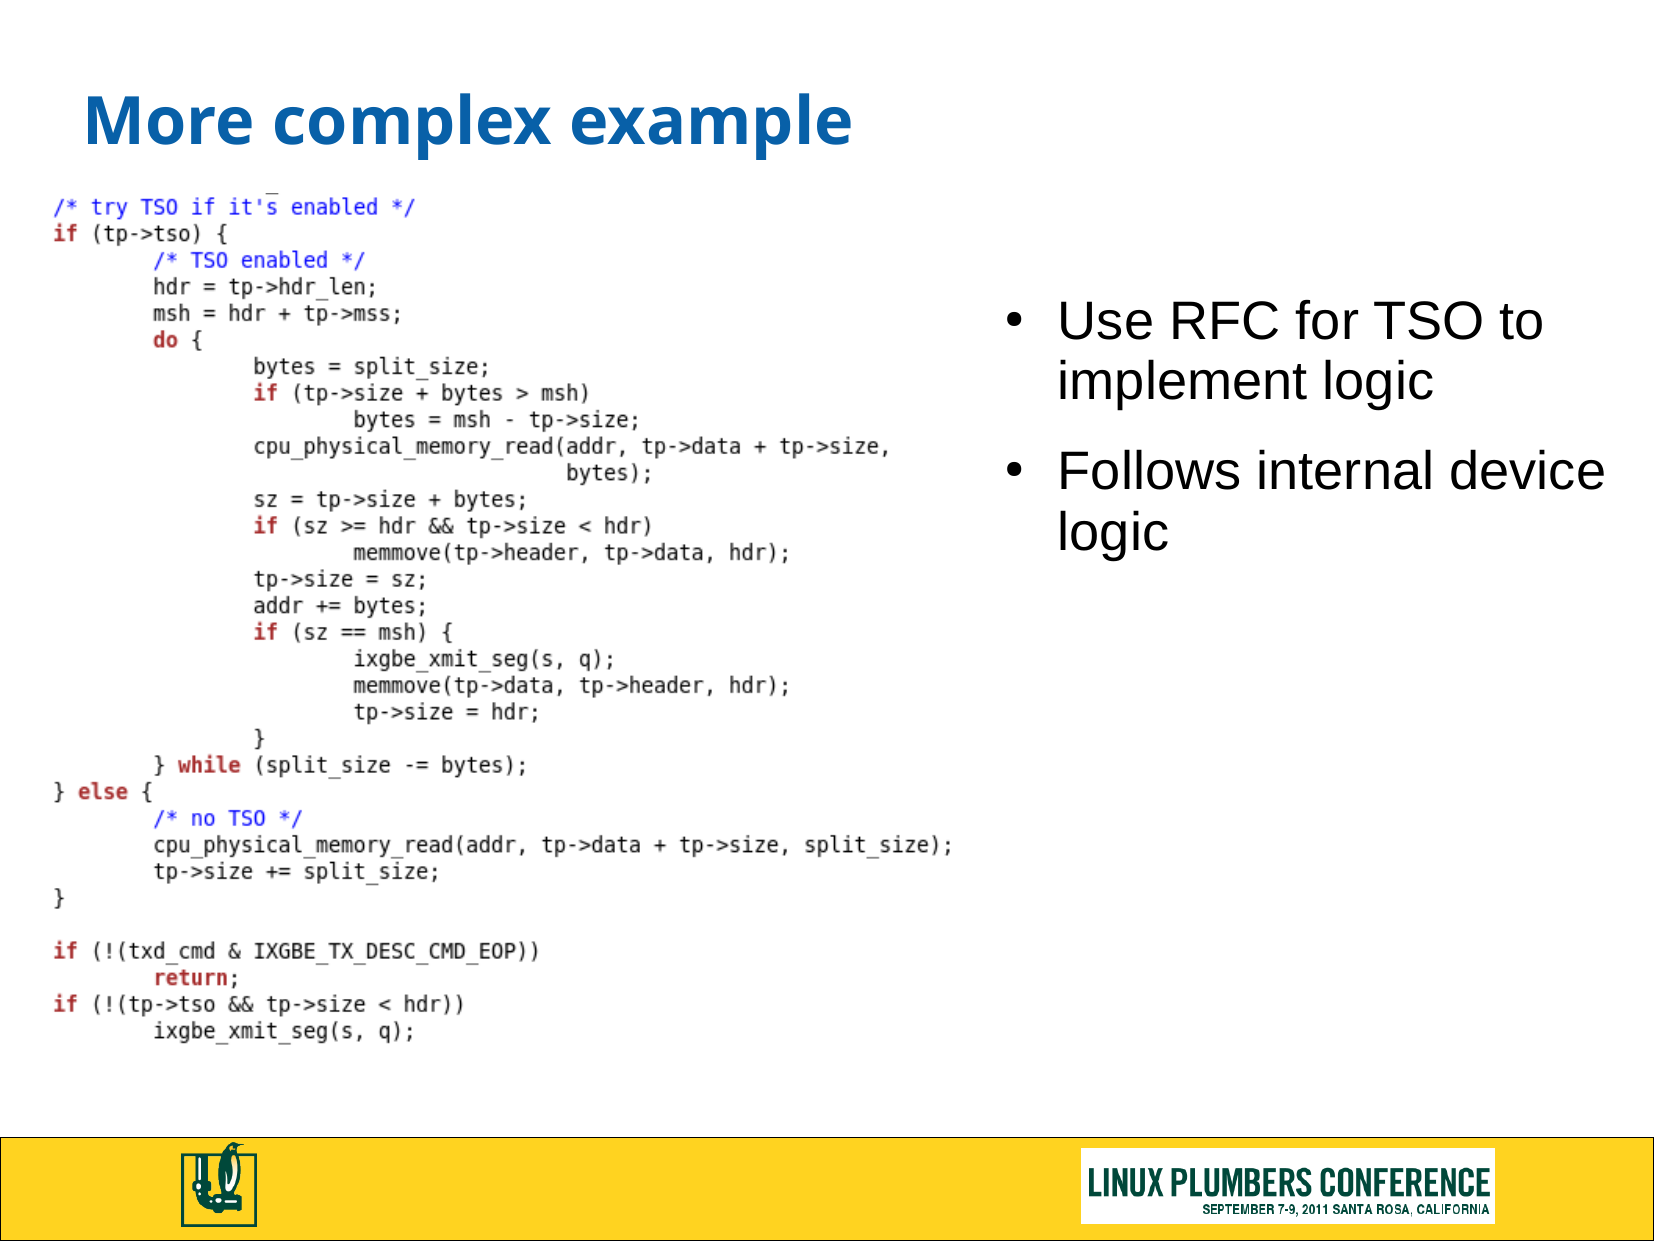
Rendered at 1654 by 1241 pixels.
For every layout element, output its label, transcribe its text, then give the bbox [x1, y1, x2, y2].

picture [1081, 1148, 1495, 1224]
list Use RFC for TSO to implement logic Follows internal device logic [986, 290, 1635, 1109]
picture [181, 1142, 257, 1227]
picture [47, 193, 956, 1049]
title More complex example [82, 49, 1571, 188]
